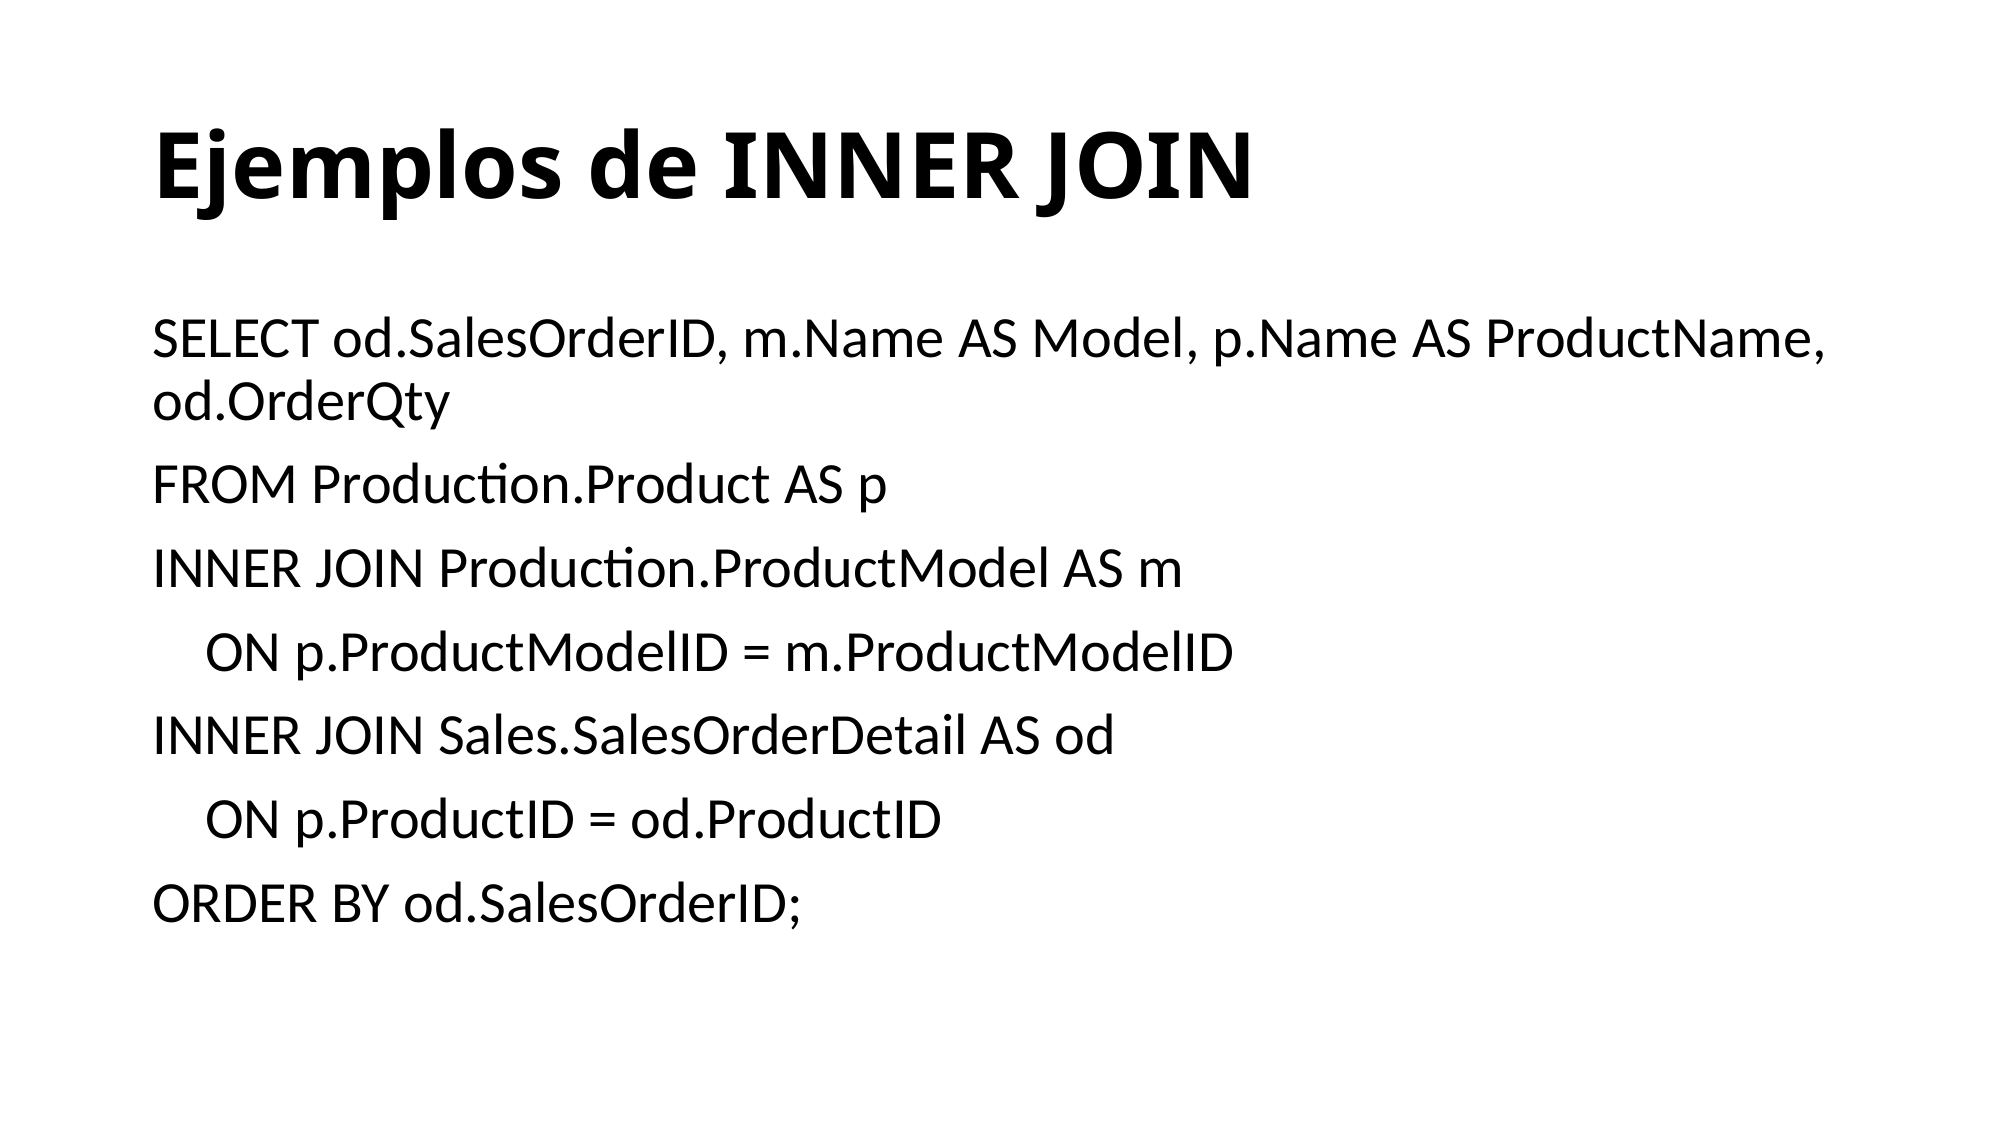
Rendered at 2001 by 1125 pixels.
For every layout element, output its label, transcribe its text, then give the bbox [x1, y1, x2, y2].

list SELECT od.SalesOrderID, m.Name AS Model, p.Name AS ProductName, od.OrderQty FROM Production.Product AS p INNER JOIN Production.ProductModel AS m ON p.ProductModelID = m.ProductModelID INNER JOIN Sales.SalesOrderDetail AS od ON p.ProductID = od.ProductID ORDER BY od.SalesOrderID; [137, 299, 1863, 1014]
title Ejemplos de INNER JOIN [137, 59, 1863, 278]
